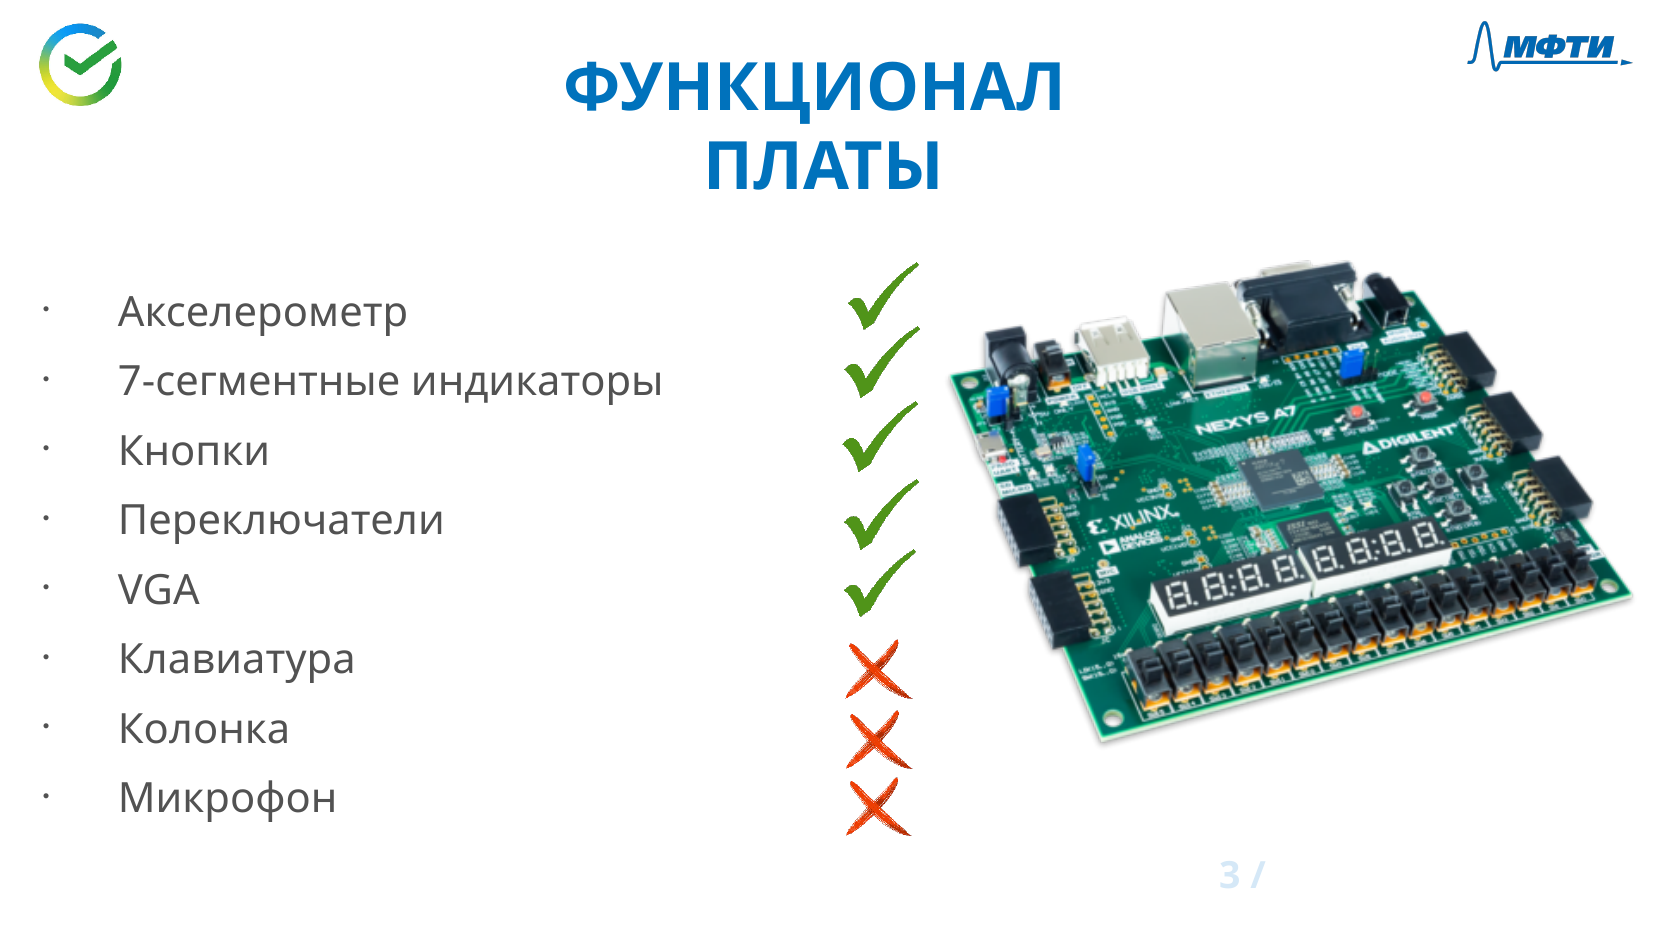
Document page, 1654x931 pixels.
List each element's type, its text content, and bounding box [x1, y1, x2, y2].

picture [0, 17, 461, 160]
picture [1446, 0, 1654, 93]
list Акселерометр 7-сегментные индикаторы Кнопки Переключатели VGA Клавиатура Колонка Микрофон [42, 294, 827, 834]
title ФУНКЦИОНАЛ ПЛАТЫ [79, 42, 1568, 205]
picture [460, 249, 1654, 853]
